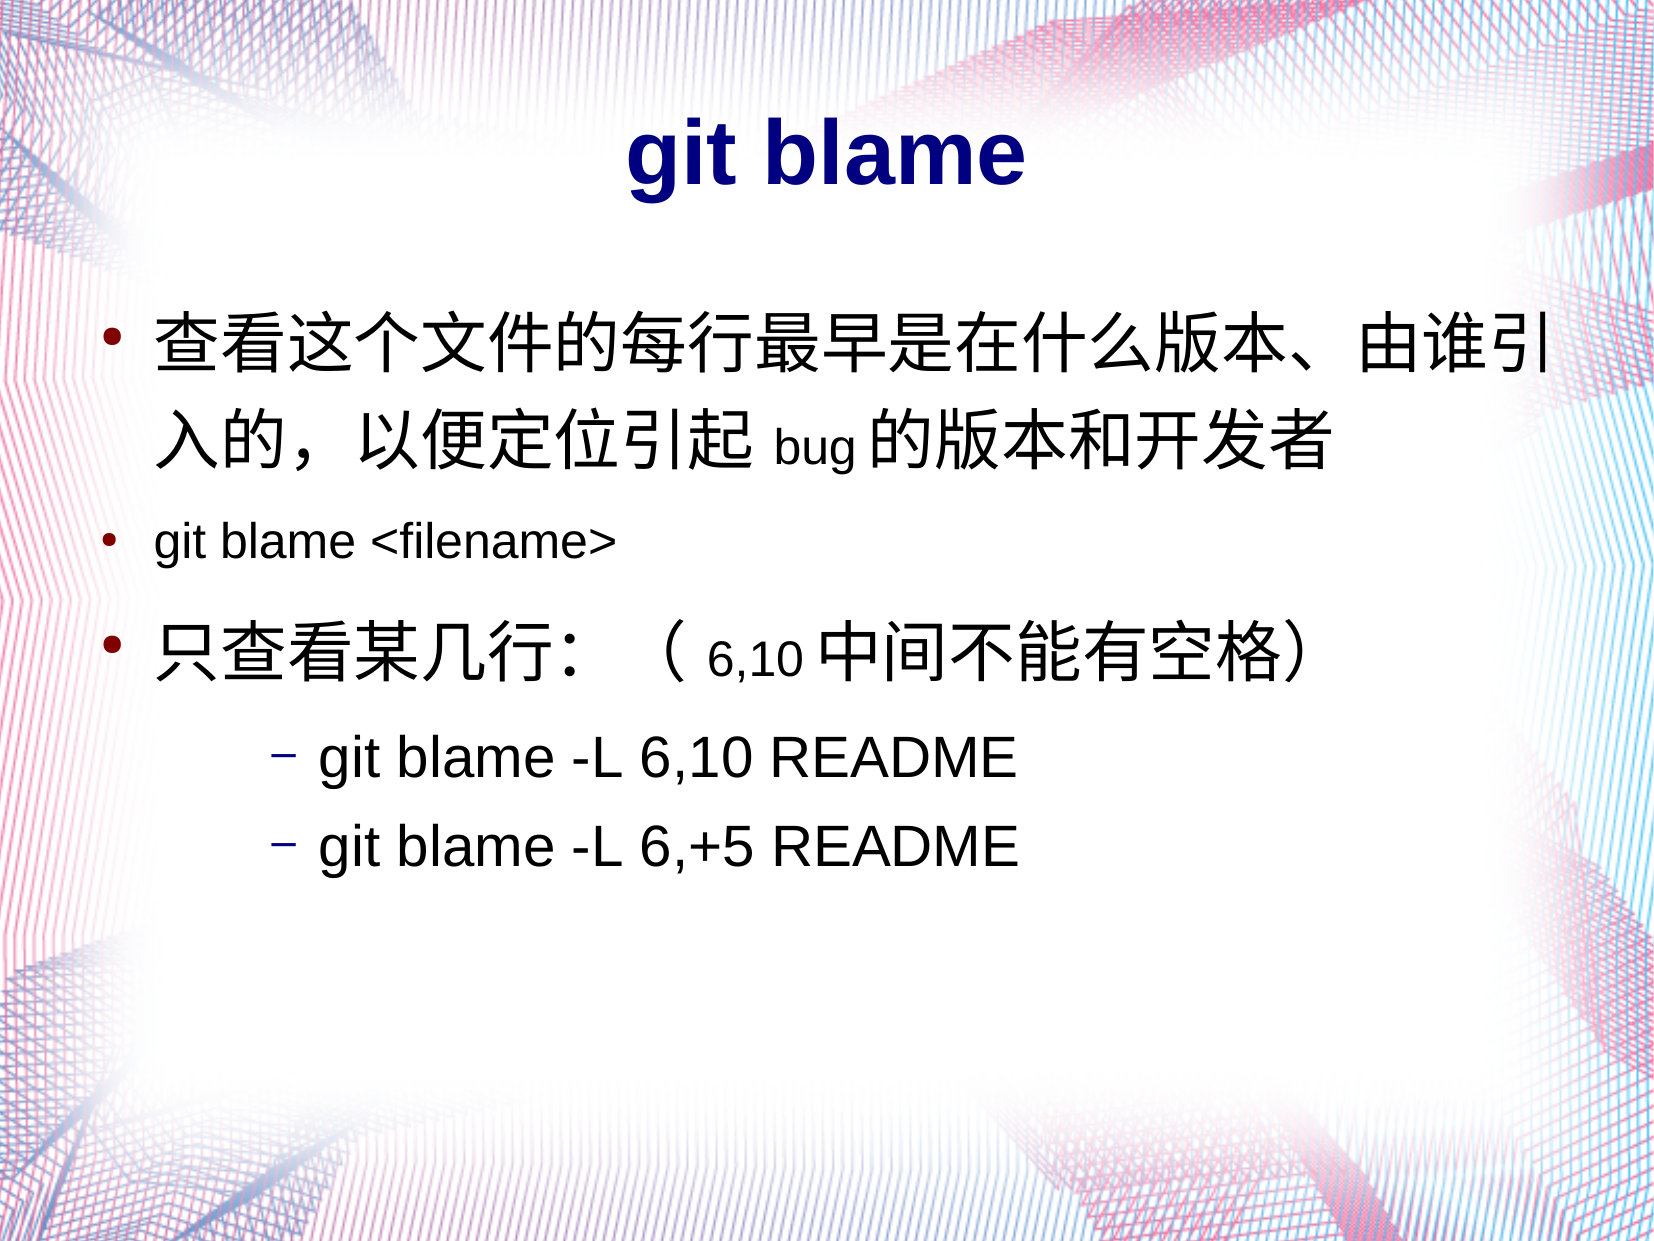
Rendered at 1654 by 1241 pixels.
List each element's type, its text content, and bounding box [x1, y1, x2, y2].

picture [0, 0, 1654, 1241]
title git blame [82, 49, 1571, 257]
list 查看这个文件的每行最早是在什么版本、由谁引入的，以便定位引起bug的版本和开发者 git blame <filename> 只查看某几行：（6,10中间不能有空格） git blame -L 6,10 README git blame -L 6,+5 README [82, 290, 1571, 1010]
